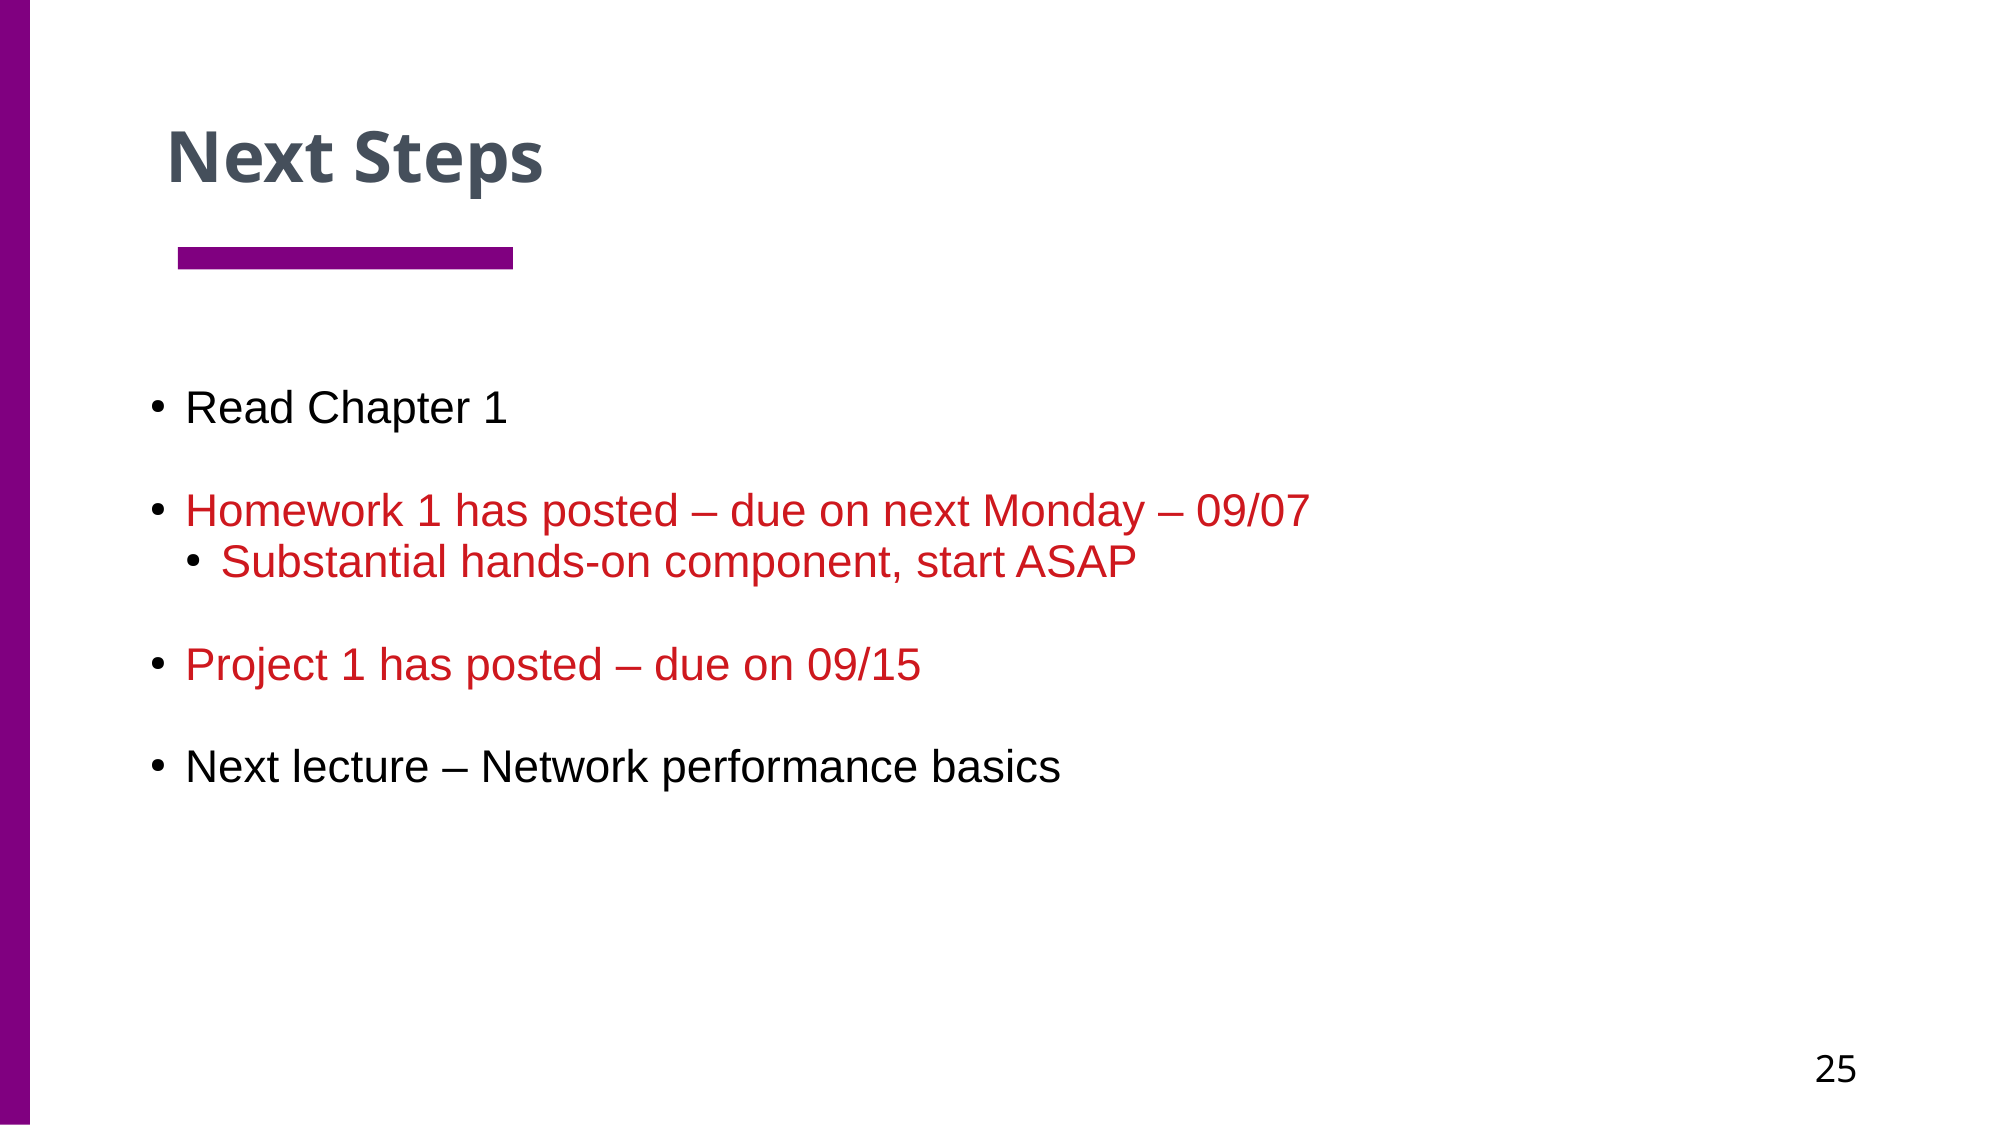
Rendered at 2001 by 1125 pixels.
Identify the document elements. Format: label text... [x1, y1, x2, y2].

text_box Read Chapter 1 Homework 1 has posted – due on next Monday – 09/07 Substantial hands-on component, start ASAP Project 1 has posted – due on 09/15 Next lecture – Network performance basics [135, 375, 1741, 1004]
text_box Next Steps [151, 0, 1849, 212]
